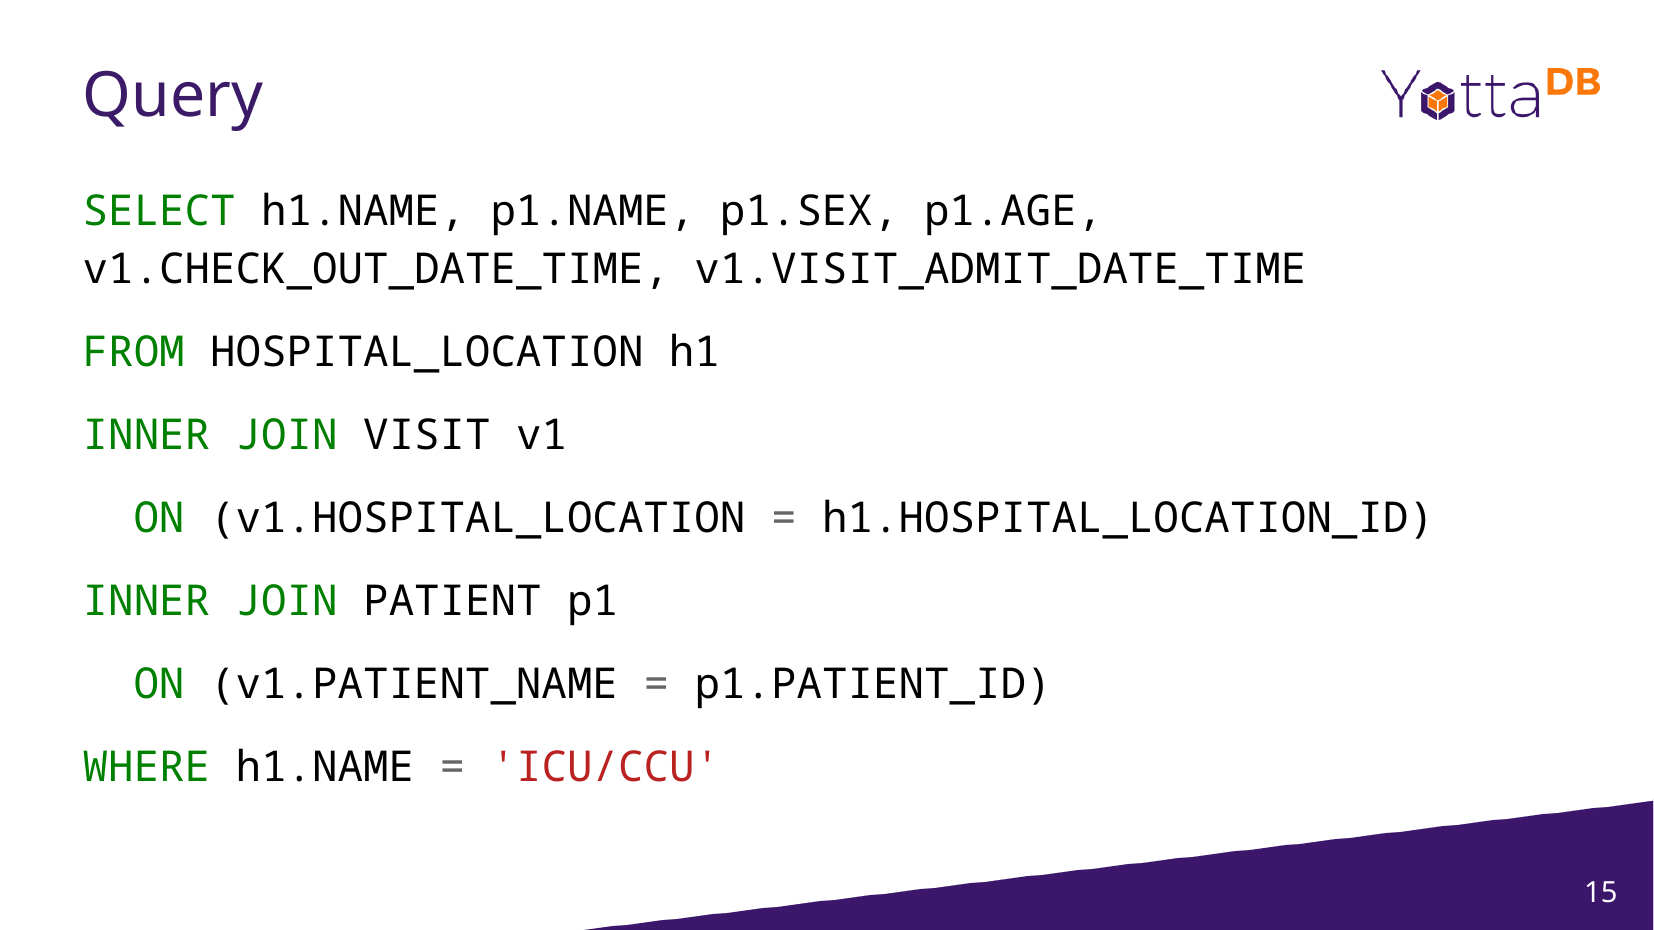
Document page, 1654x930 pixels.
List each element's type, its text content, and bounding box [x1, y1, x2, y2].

list SELECT h1.NAME, p1.NAME, p1.SEX, p1.AGE, v1.CHECK_OUT_DATE_TIME, v1.VISIT_ADMIT_DATE_TIME FROM HOSPITAL_LOCATION h1 INNER JOIN VISIT v1 ON (v1.HOSPITAL_LOCATION = h1.HOSPITAL_LOCATION_ID) INNER JOIN PATIENT p1 ON (v1.PATIENT_NAME = p1.PATIENT_ID) WHERE h1.NAME = 'ICU/CCU' [82, 179, 1571, 795]
title Query [82, 18, 976, 166]
picture [0, 0, 1654, 930]
